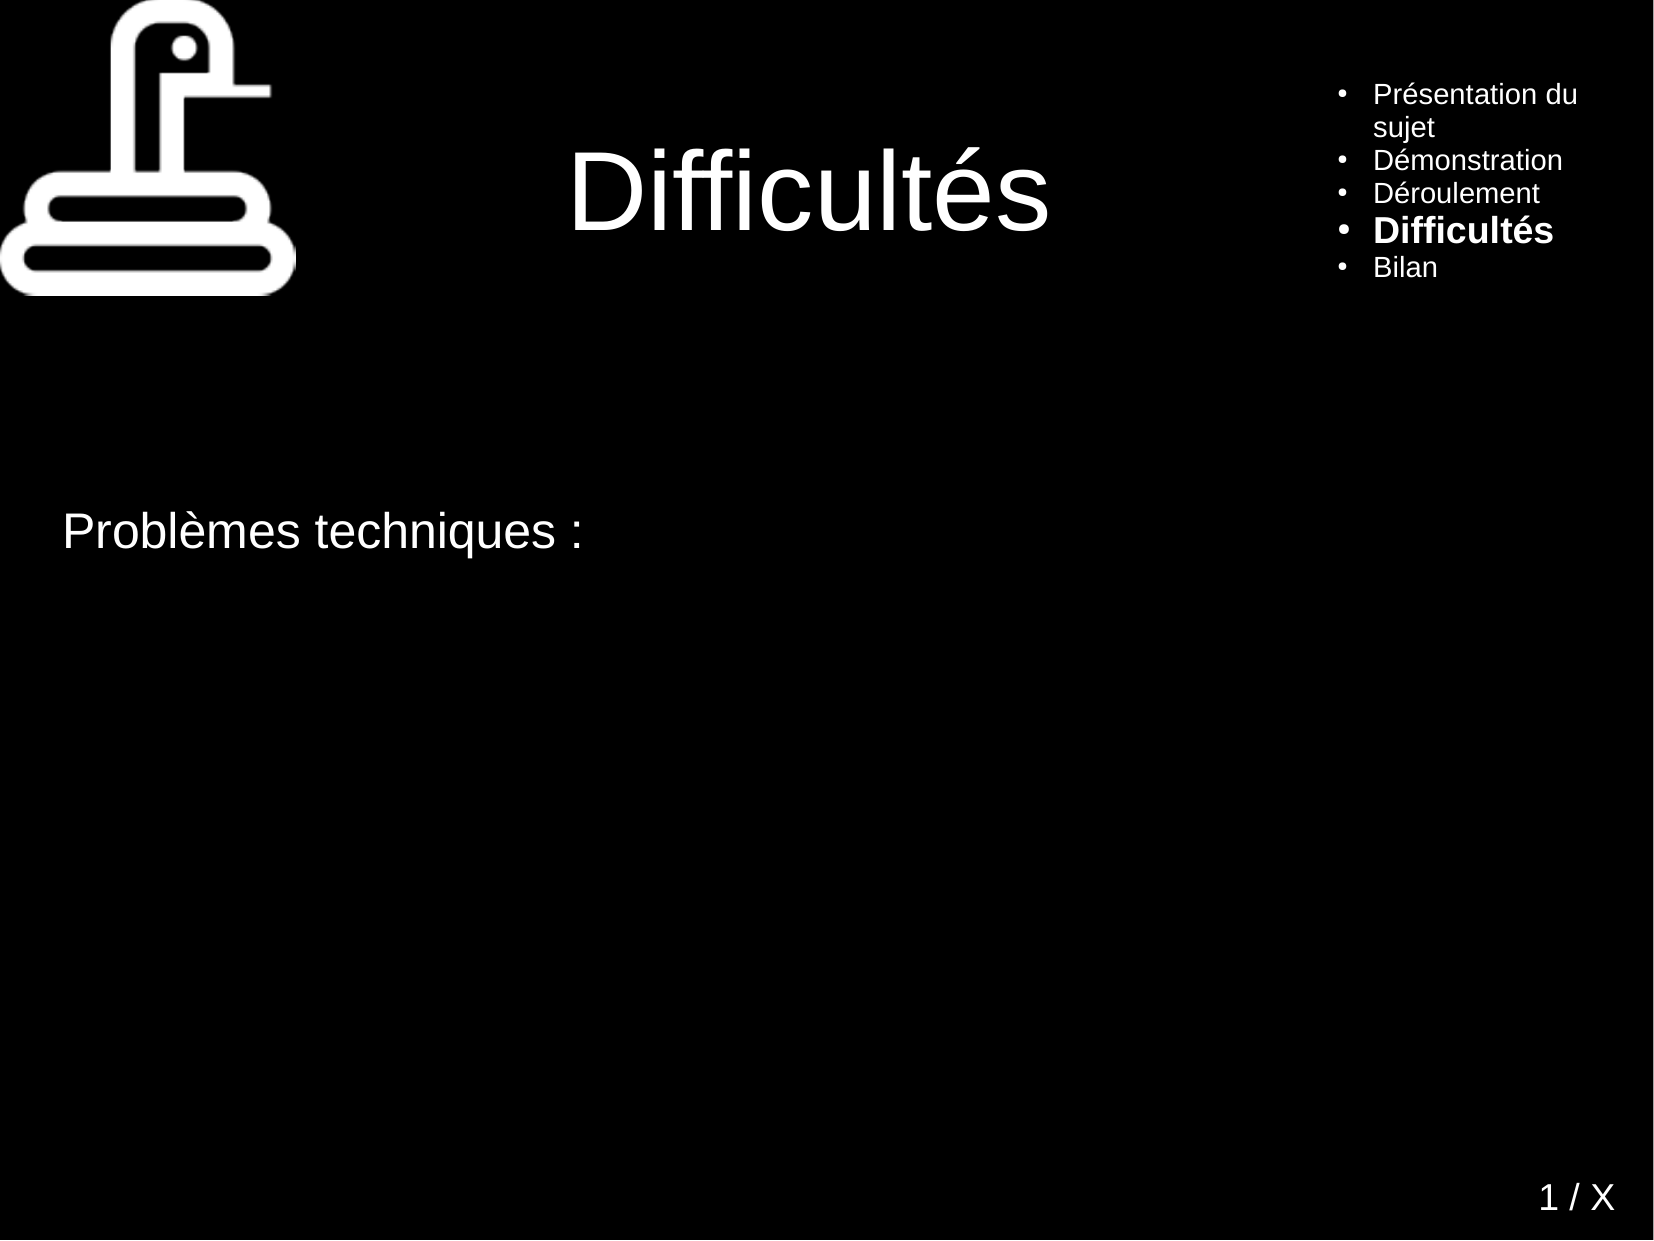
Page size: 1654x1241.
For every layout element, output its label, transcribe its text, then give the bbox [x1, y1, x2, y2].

text_box 1 / X [1523, 1169, 1654, 1241]
text_box Problèmes techniques : [47, 496, 626, 623]
text_box Présentation du sujet Démonstration Déroulement Difficultés Bilan [1322, 70, 1654, 334]
picture [0, 0, 296, 296]
title Difficultés [295, 88, 1323, 296]
